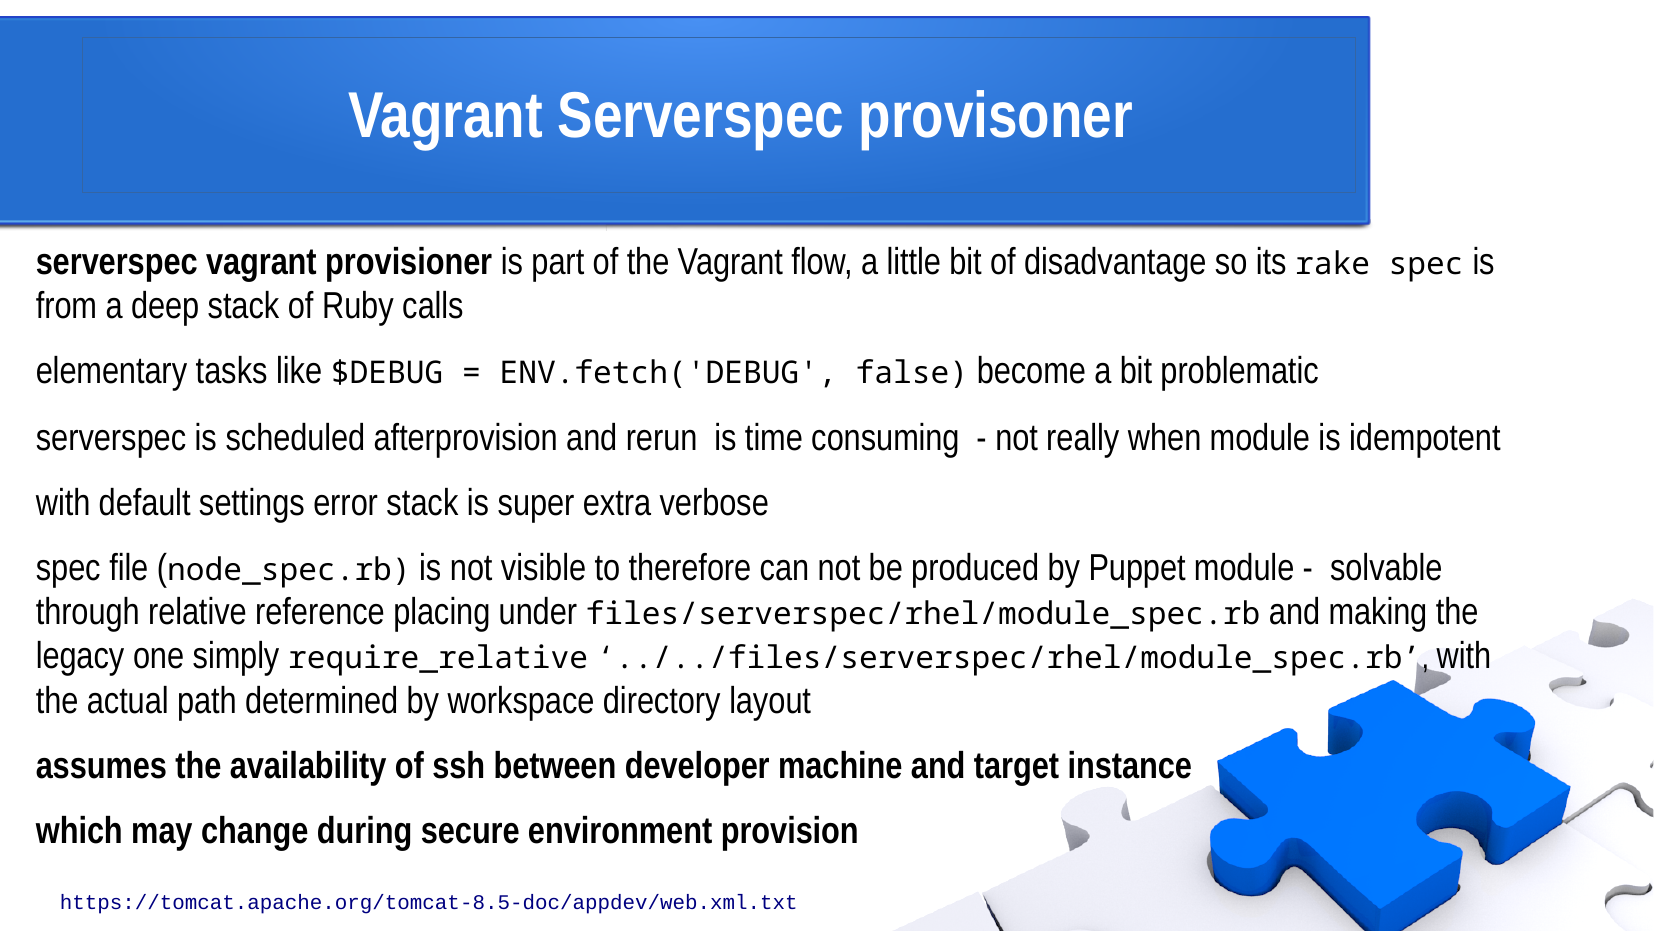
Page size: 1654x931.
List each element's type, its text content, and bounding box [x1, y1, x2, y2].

title Vagrant Serverspec provisoner [82, 37, 1356, 193]
text_box https://tomcat.apache.org/tomcat-8.5-doc/appdev/web.xml.txt [45, 885, 961, 924]
list serverspec vagrant provisioner is part of the Vagrant flow, a little bit of disadvantage so its rake spec is from a deep stack of Ruby calls elementary tasks like $DEBUG = ENV.fetch('DEBUG', false) become a bit problematic serverspec is scheduled afterprovision and rerun is time consuming - not really when module is idempotent with default settings error stack is super extra verbose spec file (node_spec.rb) is not visible to therefore can not be produced by Puppet module - solvable through relative reference placing under files/serverspec/rhel/module_spec.rb and making the legacy one simply require_relative ‘../../files/serverspec/rhel/module_spec.rb’, with the actual path determined by workspace directory layout assumes the availability of ssh between developer machine and target instance which may change during secure environment provision [35, 239, 1521, 871]
picture [872, 491, 1654, 931]
picture [0, 16, 1375, 231]
